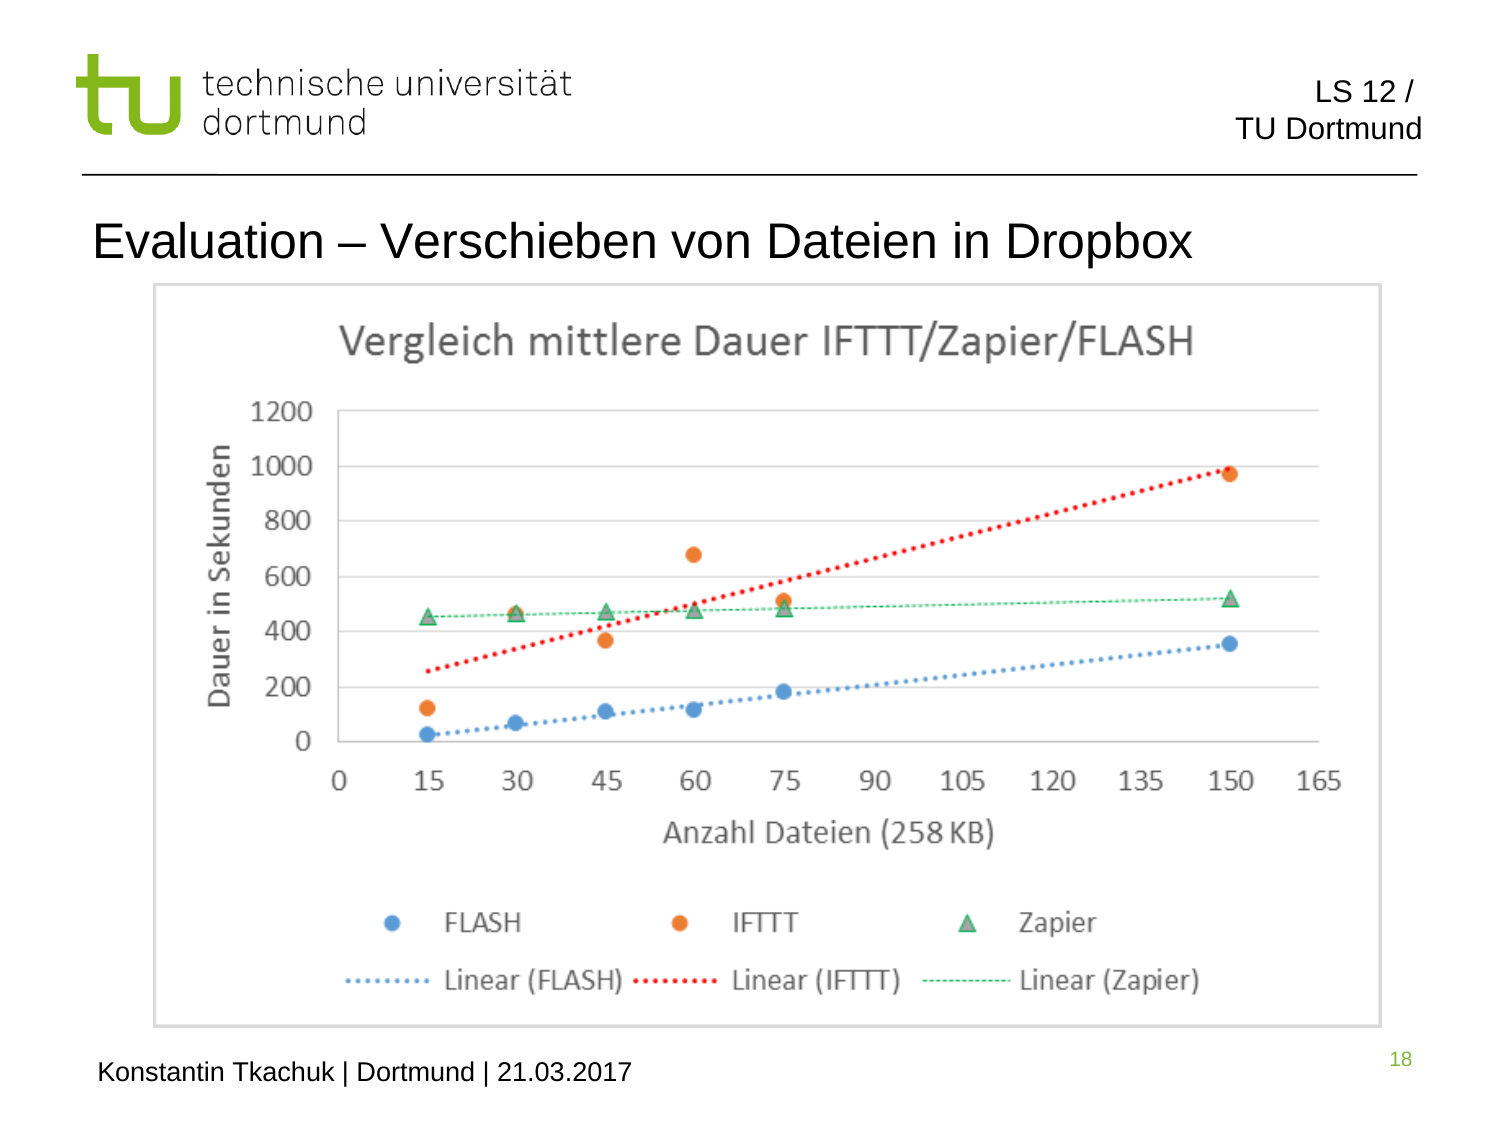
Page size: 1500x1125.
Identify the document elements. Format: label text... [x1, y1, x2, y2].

picture [153, 283, 1382, 1028]
text_box Konstantin Tkachuk | Dortmund | 21.03.2017 [82, 1046, 733, 1083]
picture [76, 54, 573, 145]
title Evaluation – Verschieben von Dateien in Dropbox [77, 183, 1411, 295]
